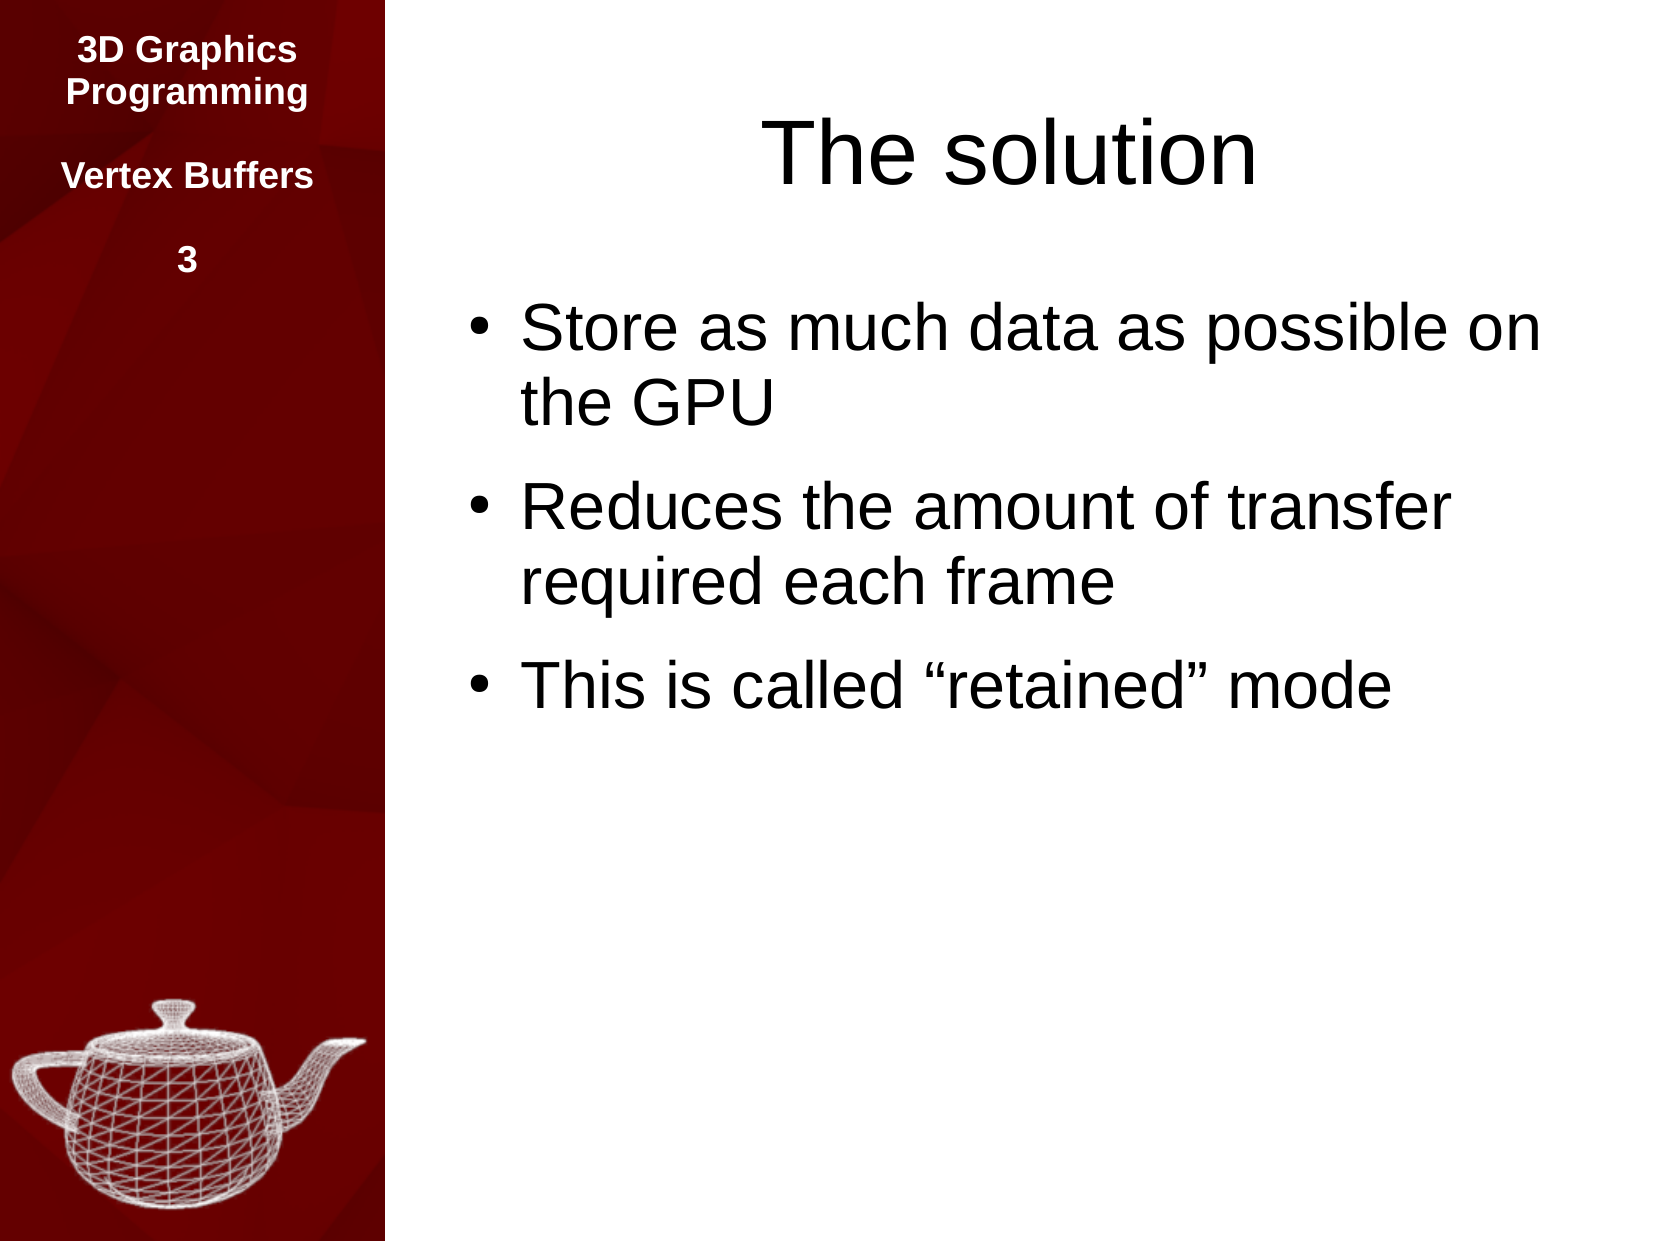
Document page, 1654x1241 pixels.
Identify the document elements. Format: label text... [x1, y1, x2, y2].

title The solution [450, 49, 1571, 257]
picture [0, 0, 385, 1241]
list Store as much data as possible on the GPU Reduces the amount of transfer required each frame This is called “retained” mode [450, 290, 1571, 1010]
